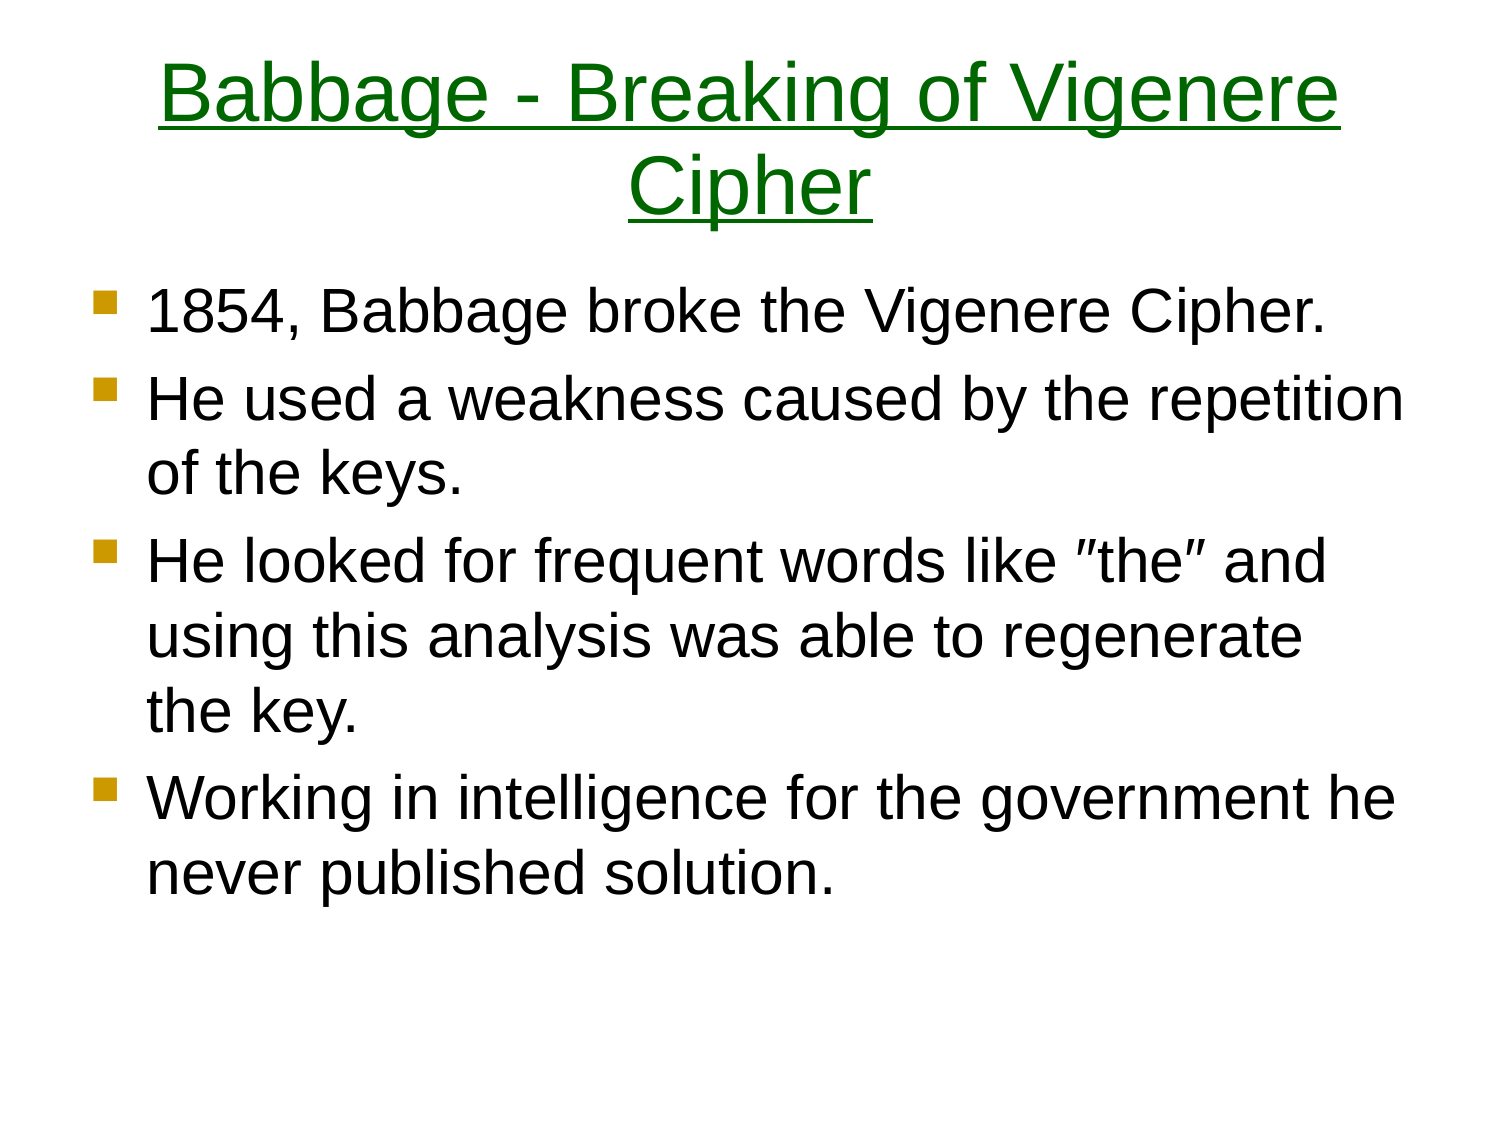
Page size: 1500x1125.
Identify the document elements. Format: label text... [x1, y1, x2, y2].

list 1854, Babbage broke the Vigenere Cipher. He used a weakness caused by the repetition of the keys. He looked for frequent words like ″the″ and using this analysis was able to regenerate the key. Working in intelligence for the government he never published solution. [75, 262, 1425, 1006]
title Babbage - Breaking of Vigenere Cipher [75, 39, 1425, 240]
